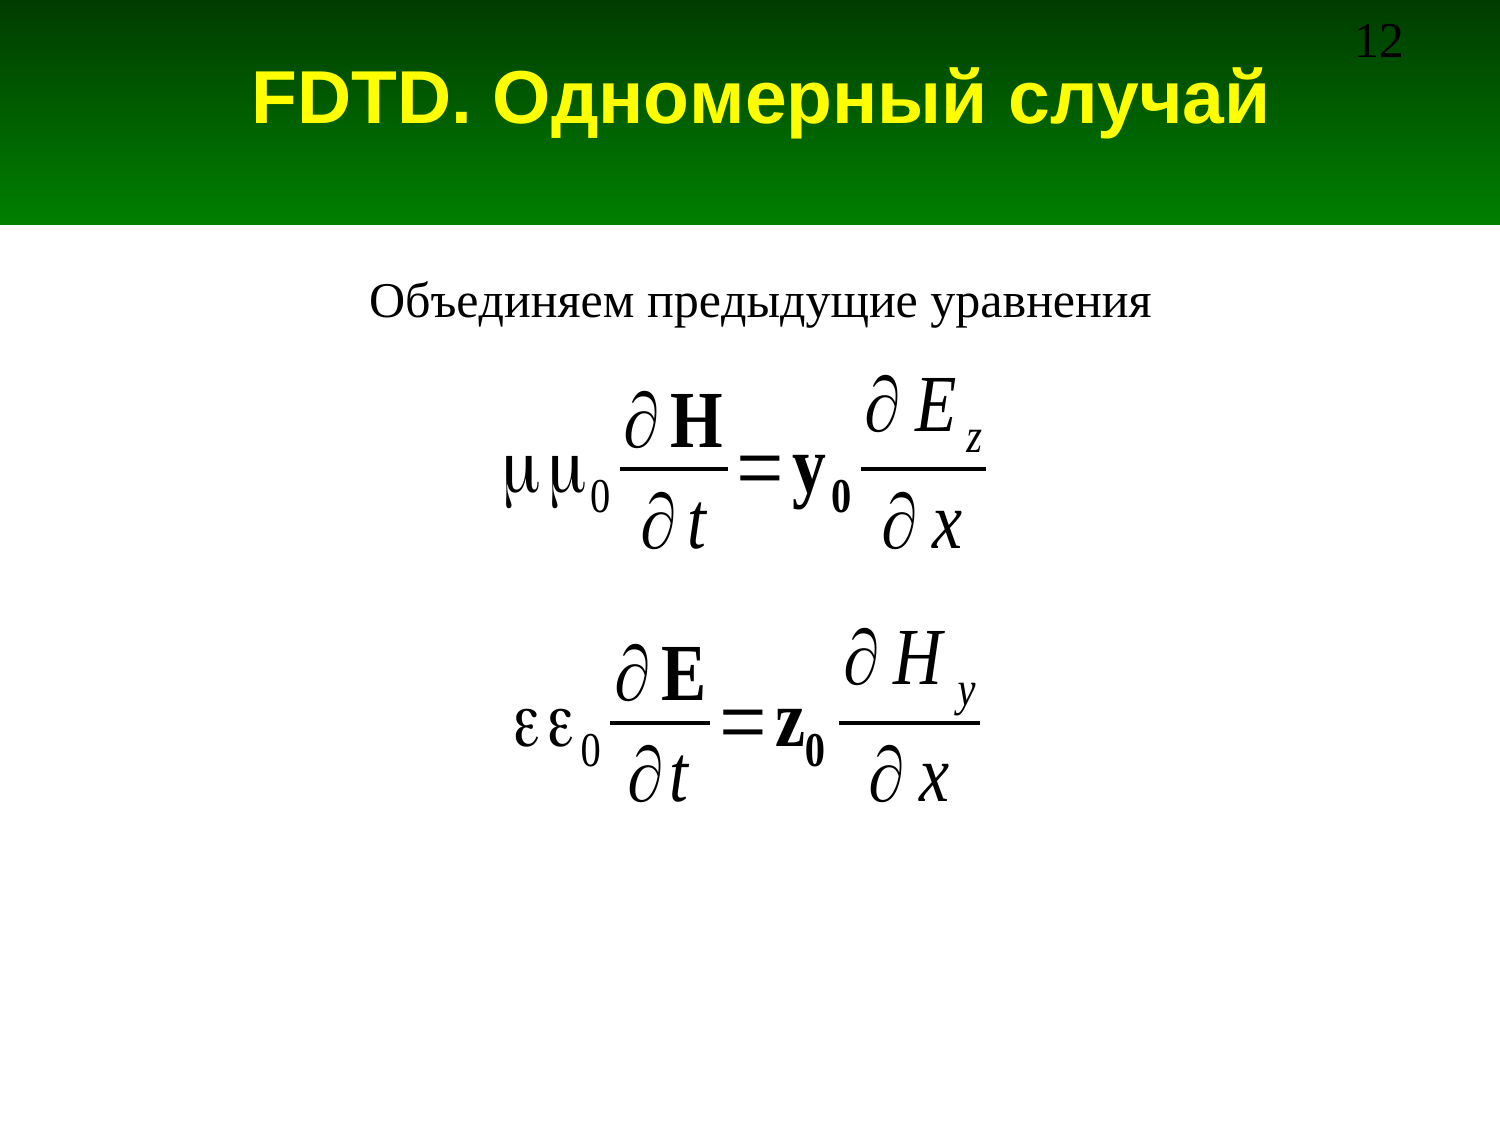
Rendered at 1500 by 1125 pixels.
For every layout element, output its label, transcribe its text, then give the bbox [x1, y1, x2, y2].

title FDTD. Одномерный случай [123, 0, 1399, 188]
text_box Объединяем предыдущие уравнения [354, 259, 1164, 335]
chart [484, 360, 1007, 567]
chart [496, 614, 1000, 821]
